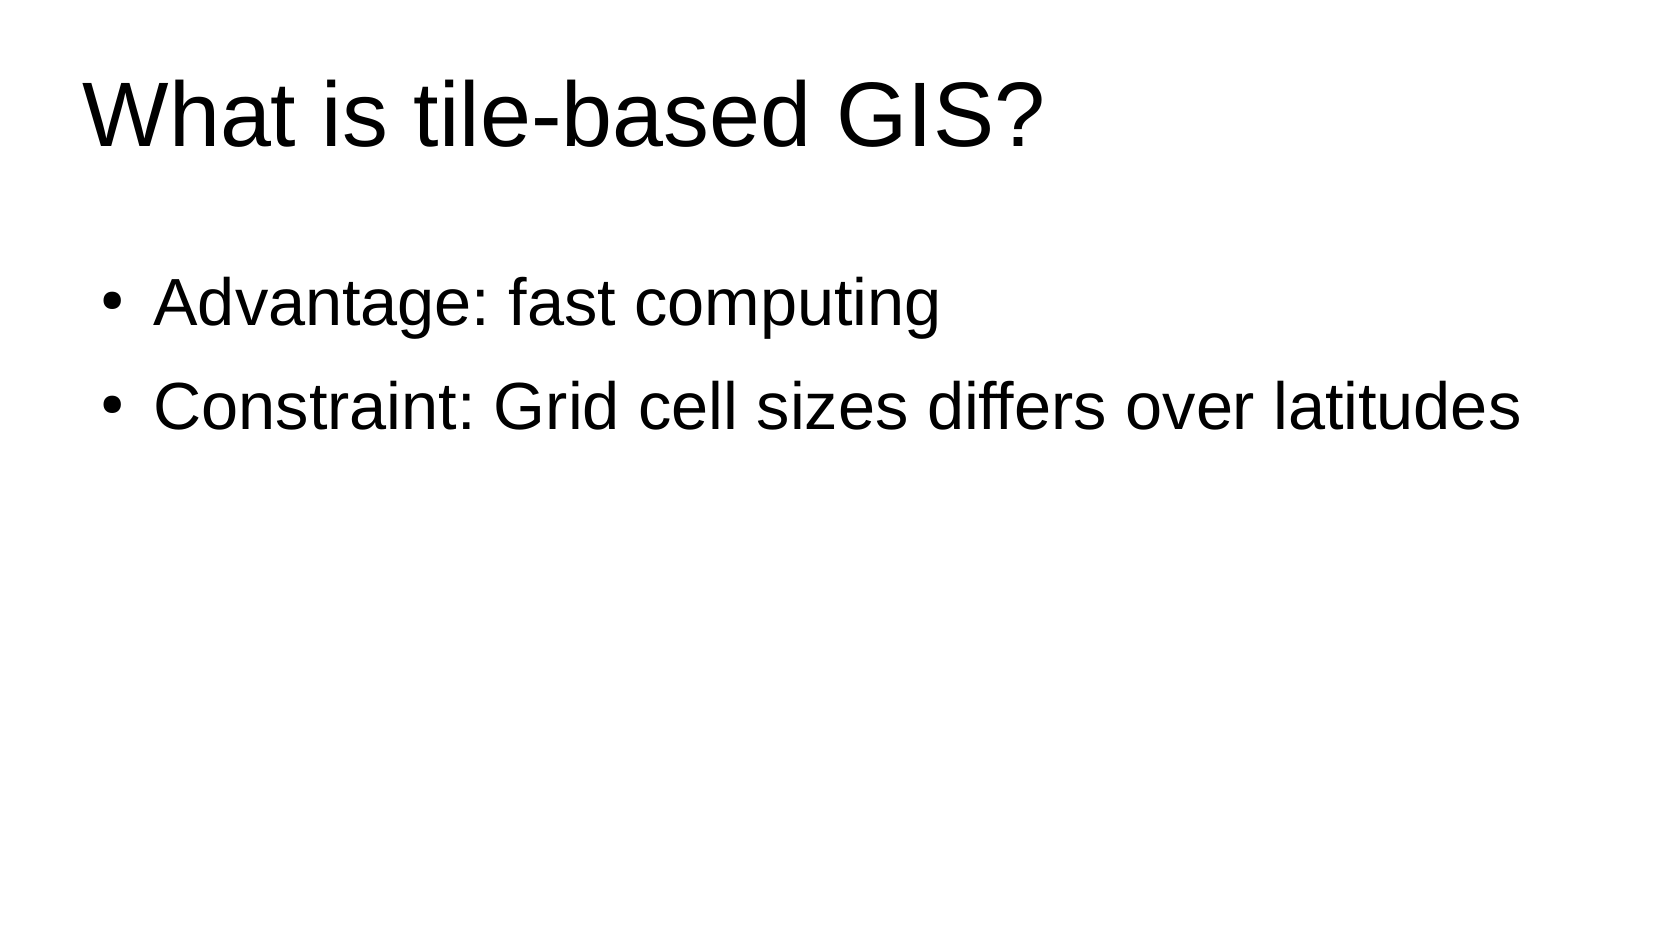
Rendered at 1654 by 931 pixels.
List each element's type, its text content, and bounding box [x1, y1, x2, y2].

title What is tile-based GIS? [82, 37, 1571, 193]
list Advantage: fast computing Constraint: Grid cell sizes differs over latitudes [82, 264, 1571, 805]
